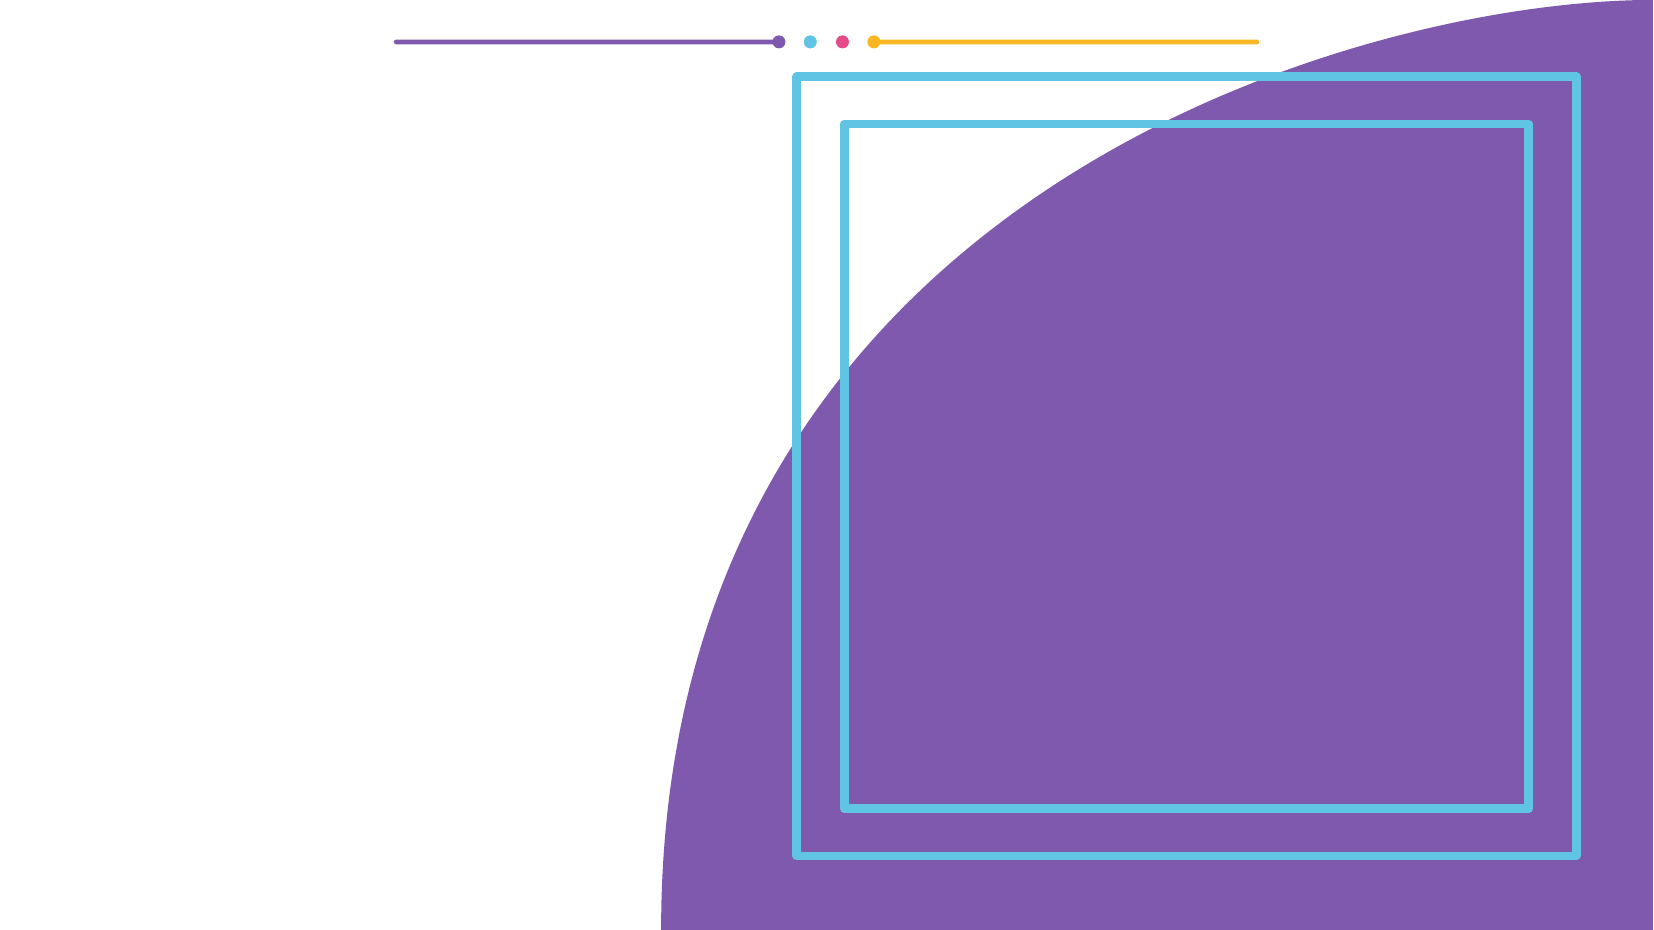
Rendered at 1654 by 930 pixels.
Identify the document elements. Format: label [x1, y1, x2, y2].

list [82, 253, 768, 856]
